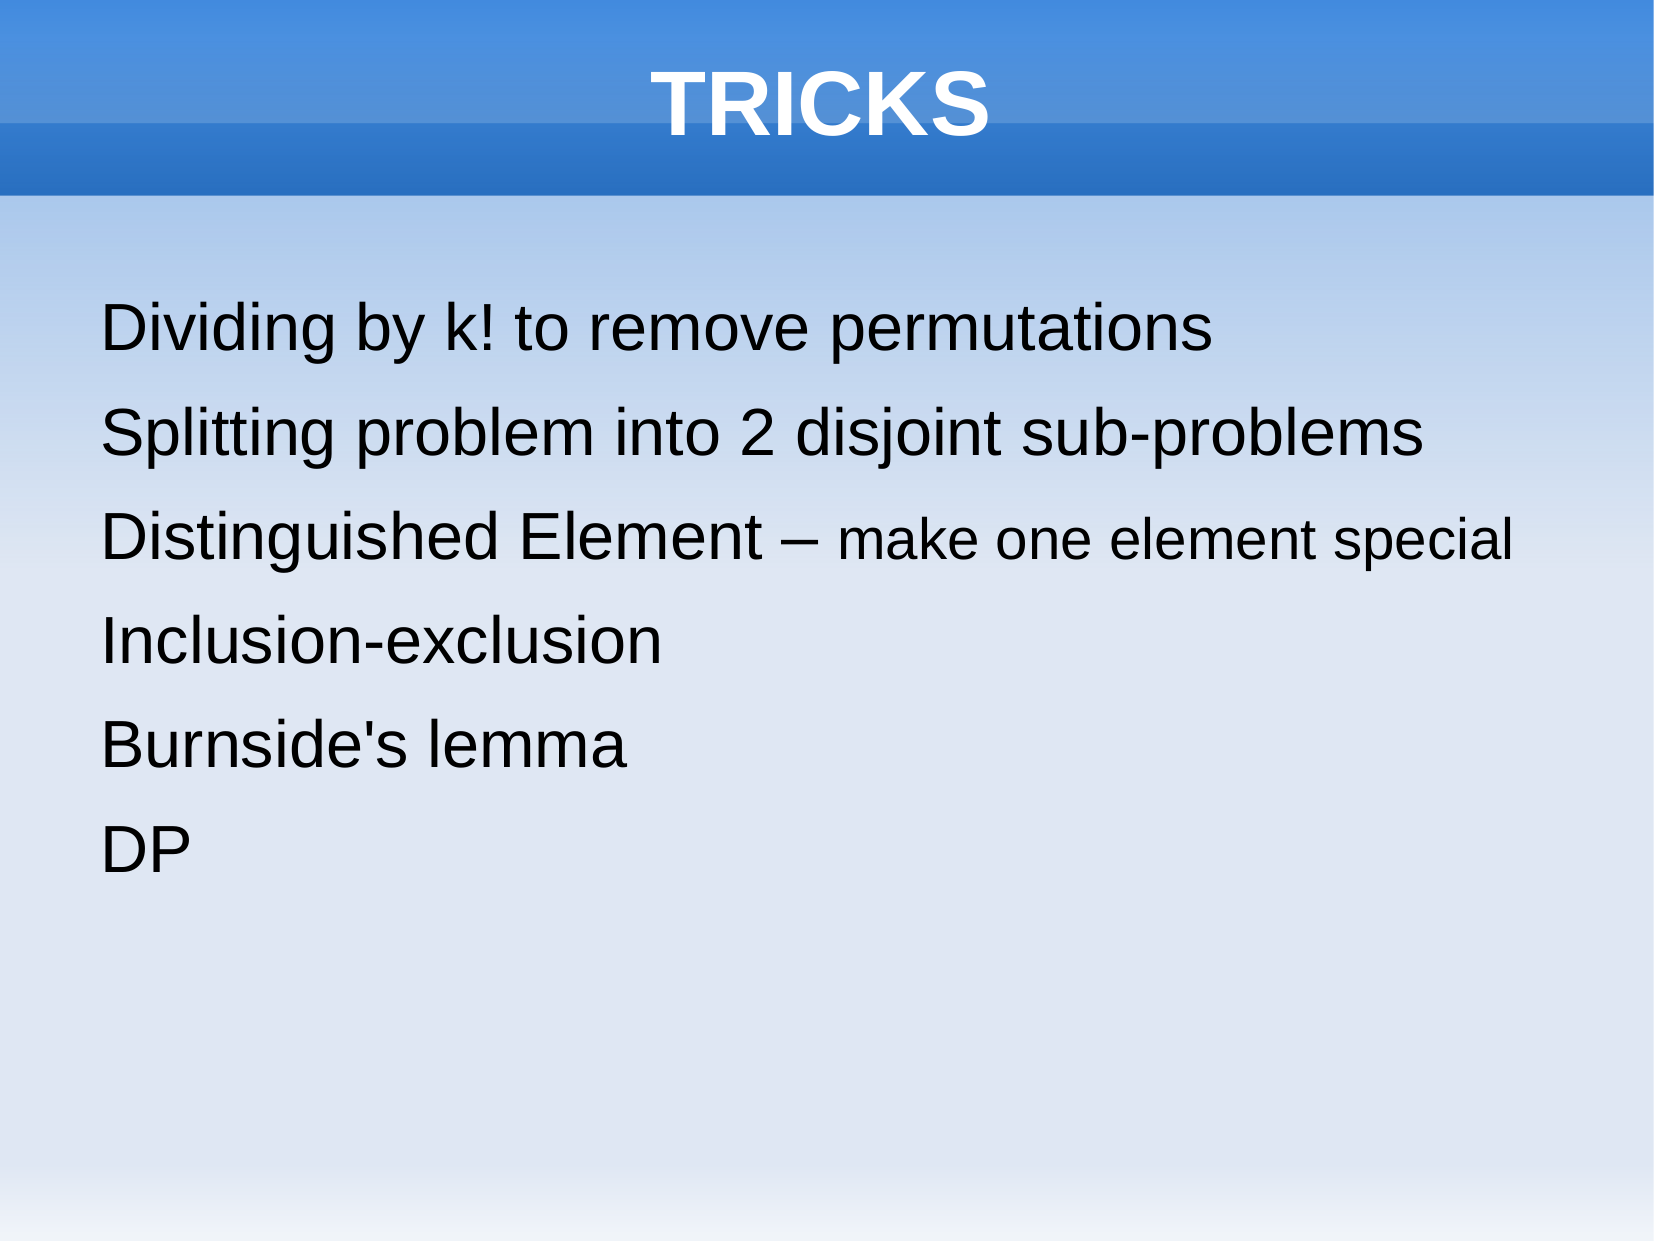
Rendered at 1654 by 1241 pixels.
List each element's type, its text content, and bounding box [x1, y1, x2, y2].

title TRICKS [76, 7, 1565, 200]
list Dividing by k! to remove permutations Splitting problem into 2 disjoint sub-problems Distinguished Element – make one element special Inclusion-exclusion Burnside's lemma DP [82, 290, 1571, 1094]
picture [0, 0, 1654, 1241]
